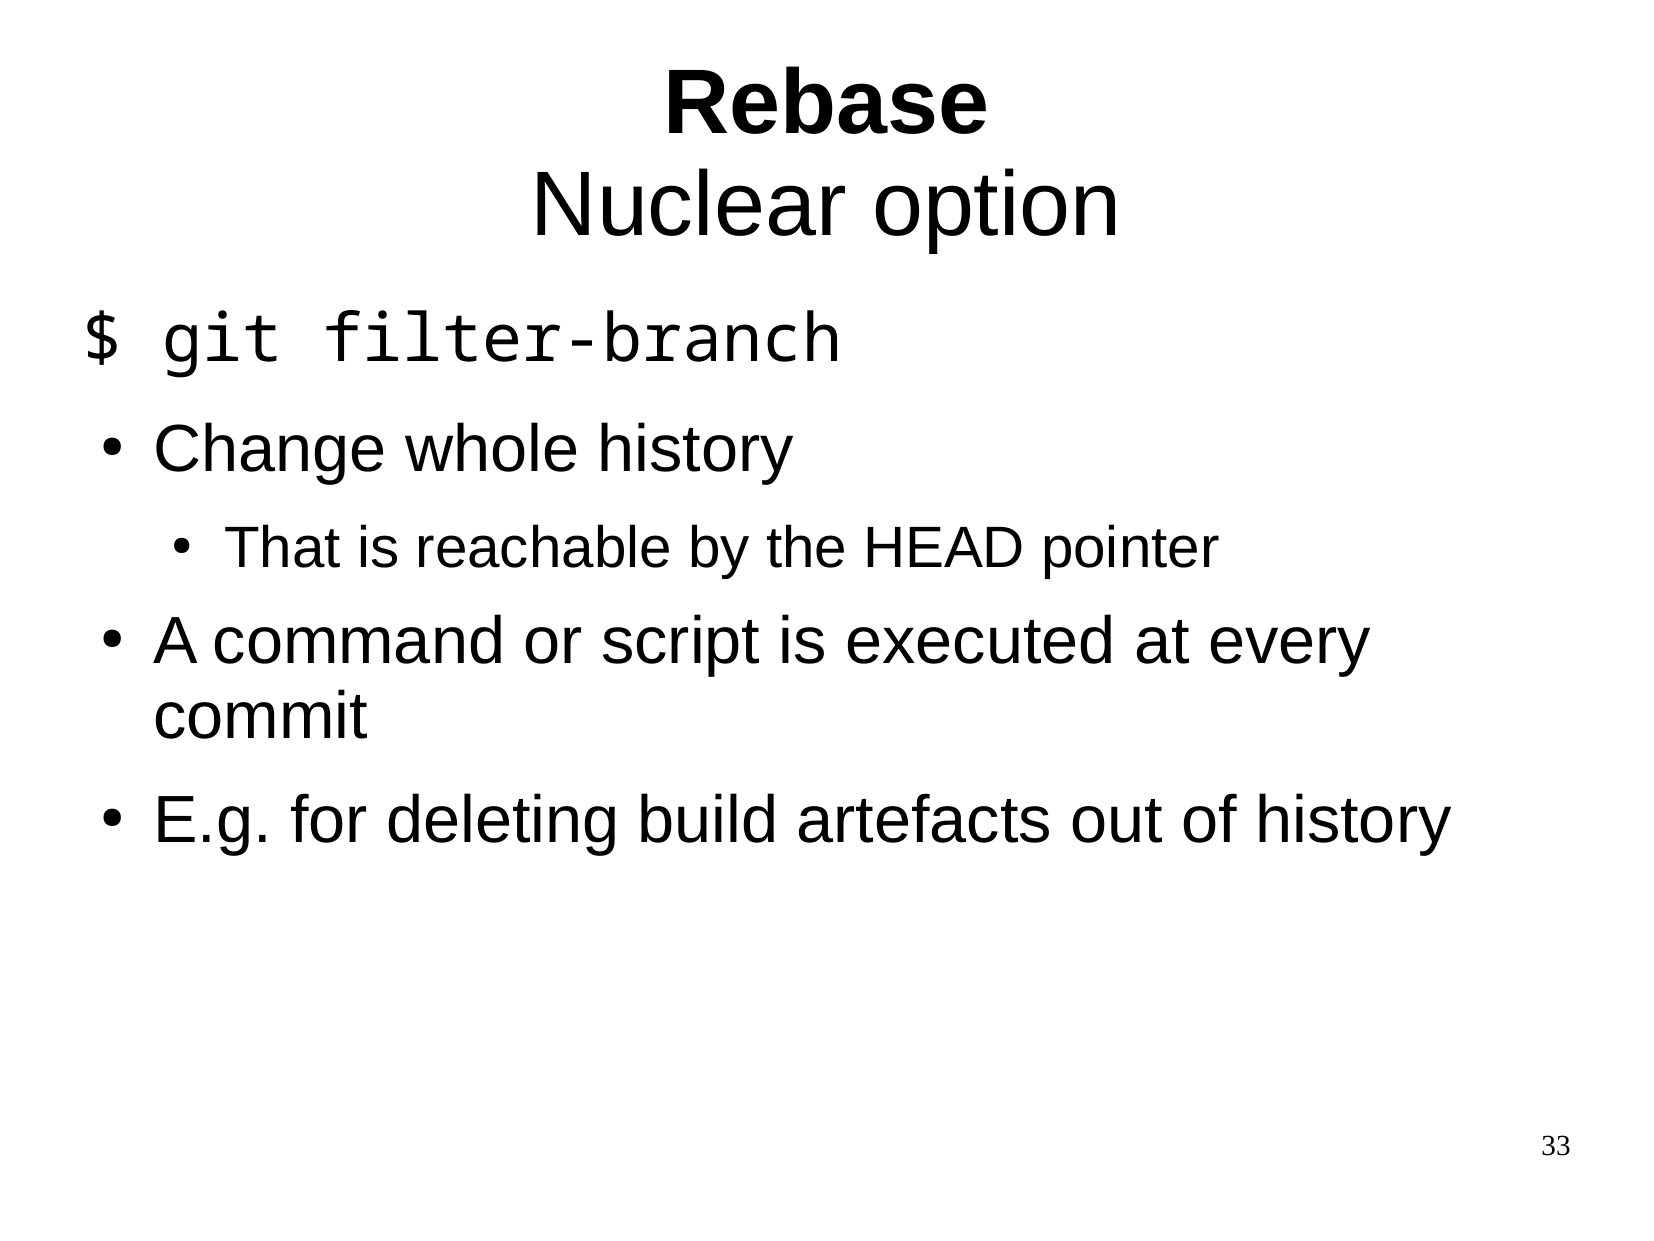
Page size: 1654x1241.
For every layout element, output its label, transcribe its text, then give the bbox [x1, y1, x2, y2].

title Rebase Nuclear option [82, 49, 1571, 257]
list $ git filter-branch Change whole history That is reachable by the HEAD pointer A command or script is executed at every commit E.g. for deleting build artefacts out of history [82, 290, 1571, 1010]
